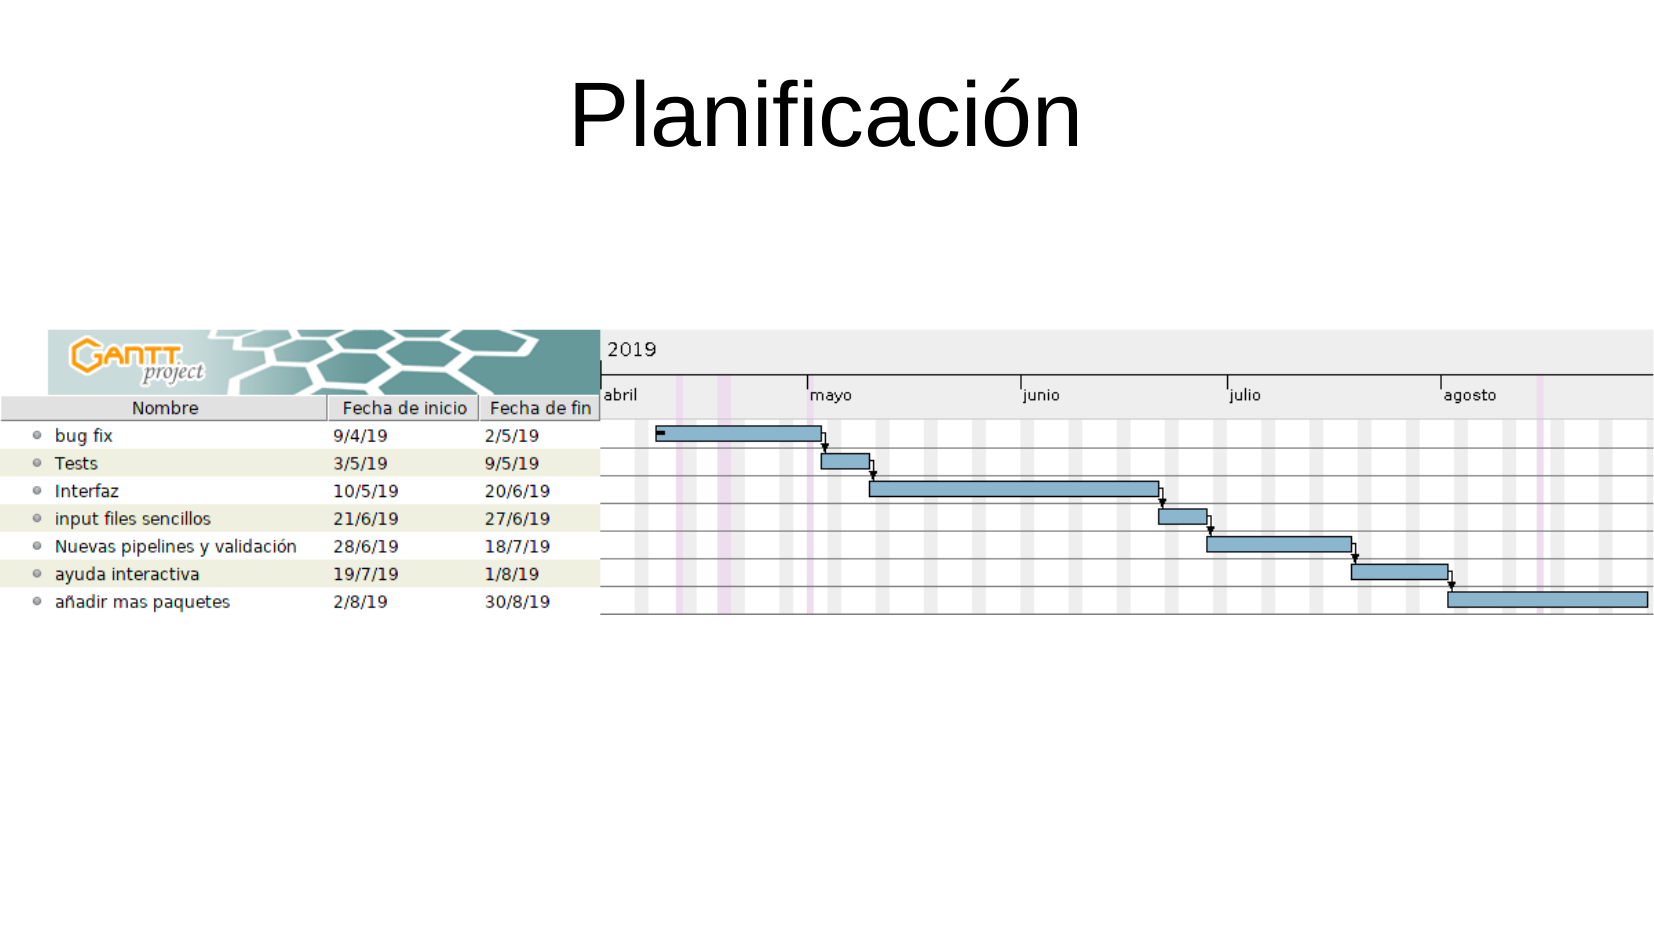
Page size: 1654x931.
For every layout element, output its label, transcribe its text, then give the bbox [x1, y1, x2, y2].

picture [0, 265, 1654, 615]
title Planificación [82, 37, 1571, 193]
